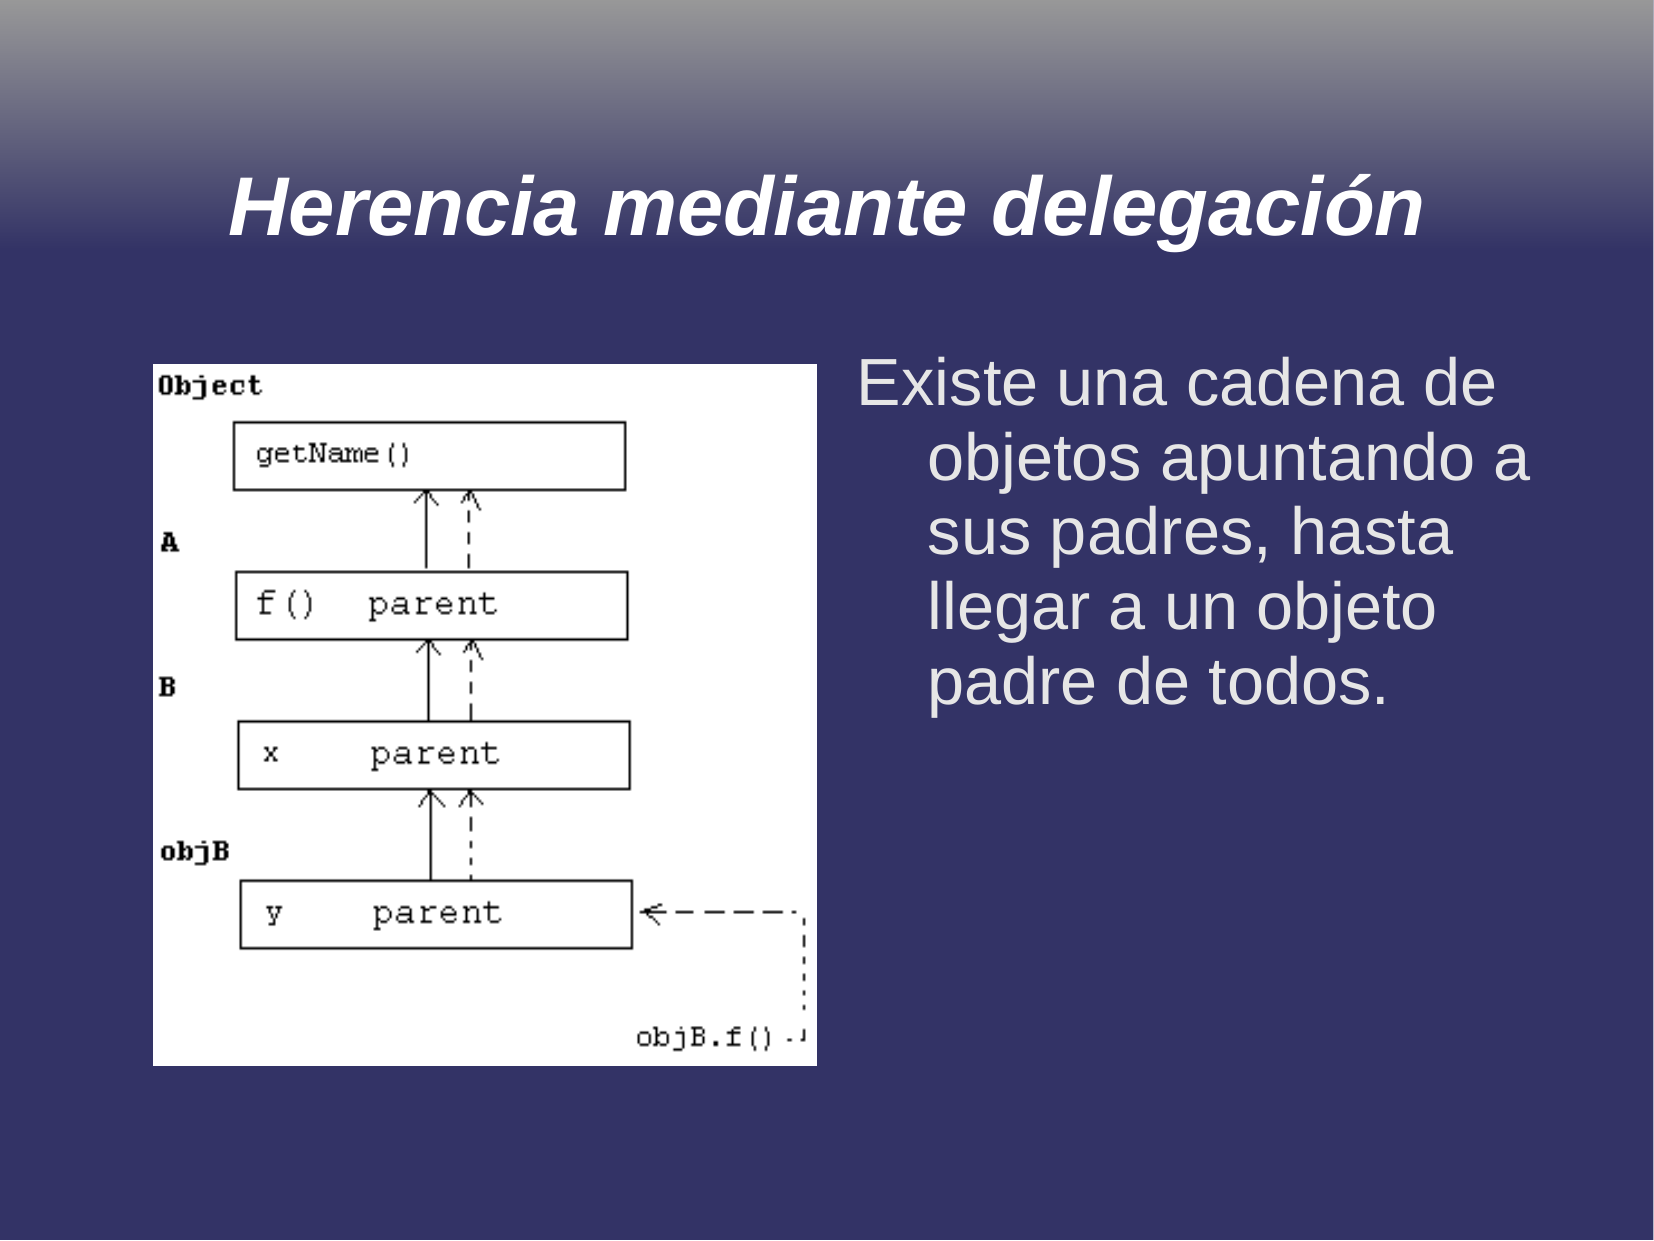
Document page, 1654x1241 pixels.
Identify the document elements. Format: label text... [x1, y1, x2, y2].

list Existe una cadena de objetos apuntando a sus padres, hasta llegar a un objeto padre de todos. [845, 344, 1535, 1127]
title Herencia mediante delegación [121, 102, 1534, 311]
picture [153, 364, 817, 1066]
